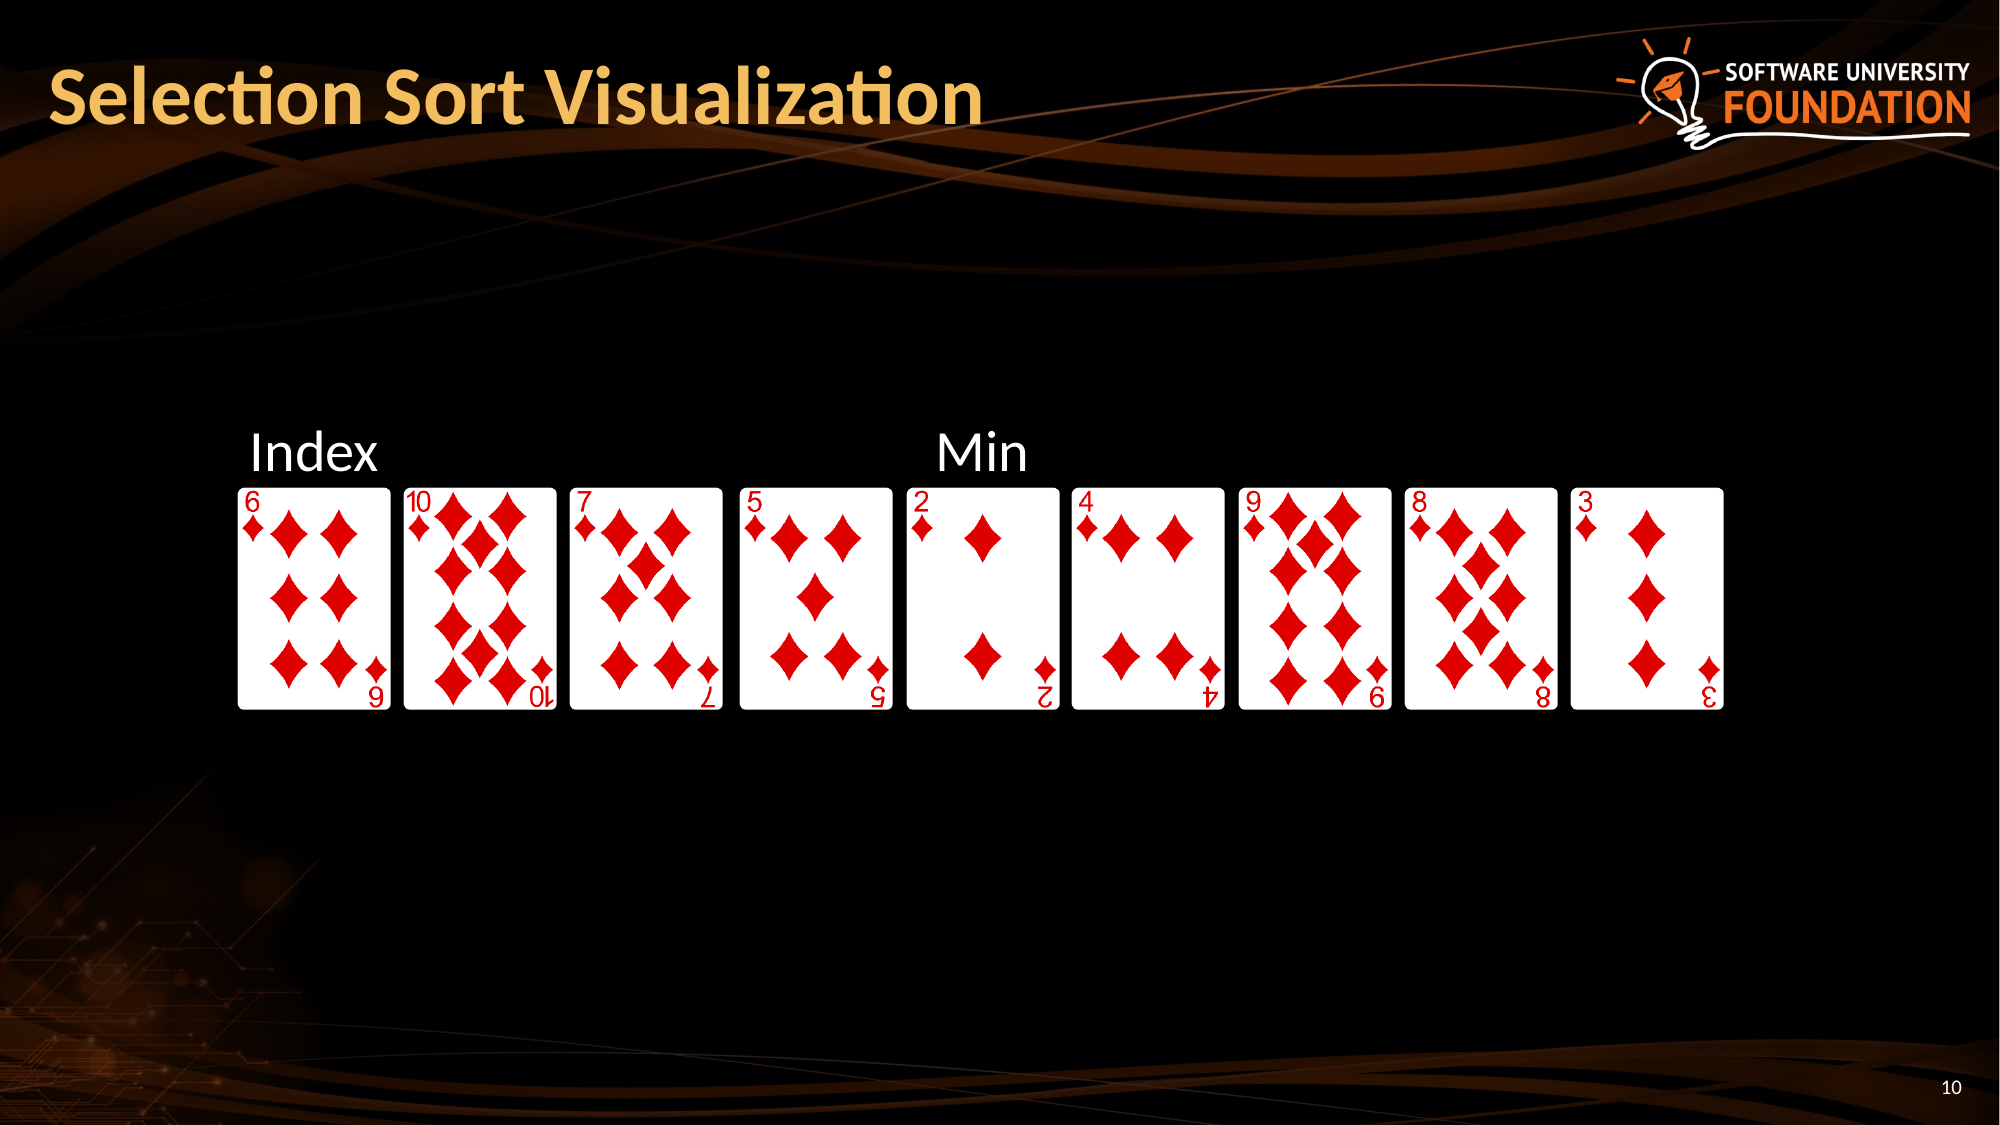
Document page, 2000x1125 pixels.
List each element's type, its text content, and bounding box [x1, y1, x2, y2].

text_box Index [234, 405, 394, 491]
slide_number <number> [1897, 1070, 1968, 1103]
title Selection Sort Visualization [30, 6, 1602, 189]
picture [0, 0, 2000, 1125]
text_box Min [920, 405, 1044, 491]
